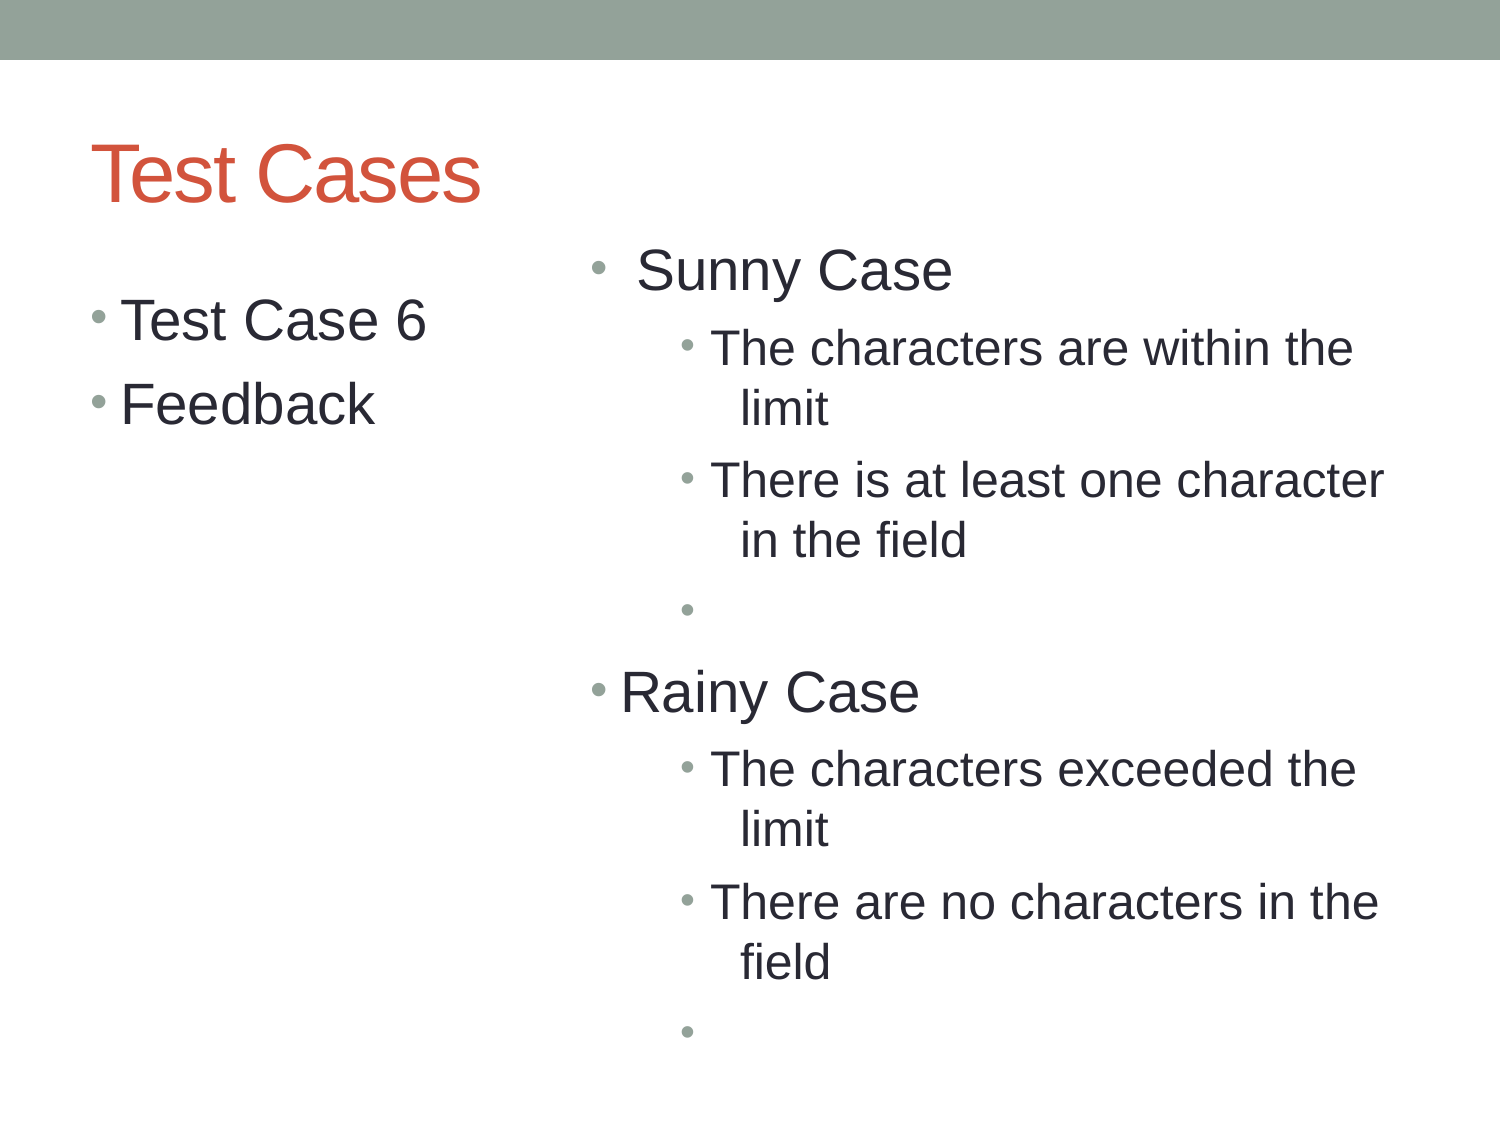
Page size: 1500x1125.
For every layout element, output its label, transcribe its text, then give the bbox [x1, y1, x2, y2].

list Test Case 6 Feedback [75, 274, 550, 1049]
title Test Cases [75, 87, 1426, 251]
list Sunny Case The characters are within the limit There is at least one character in the field Rainy Case The characters exceeded the limit There are no characters in the field [575, 224, 1426, 1125]
